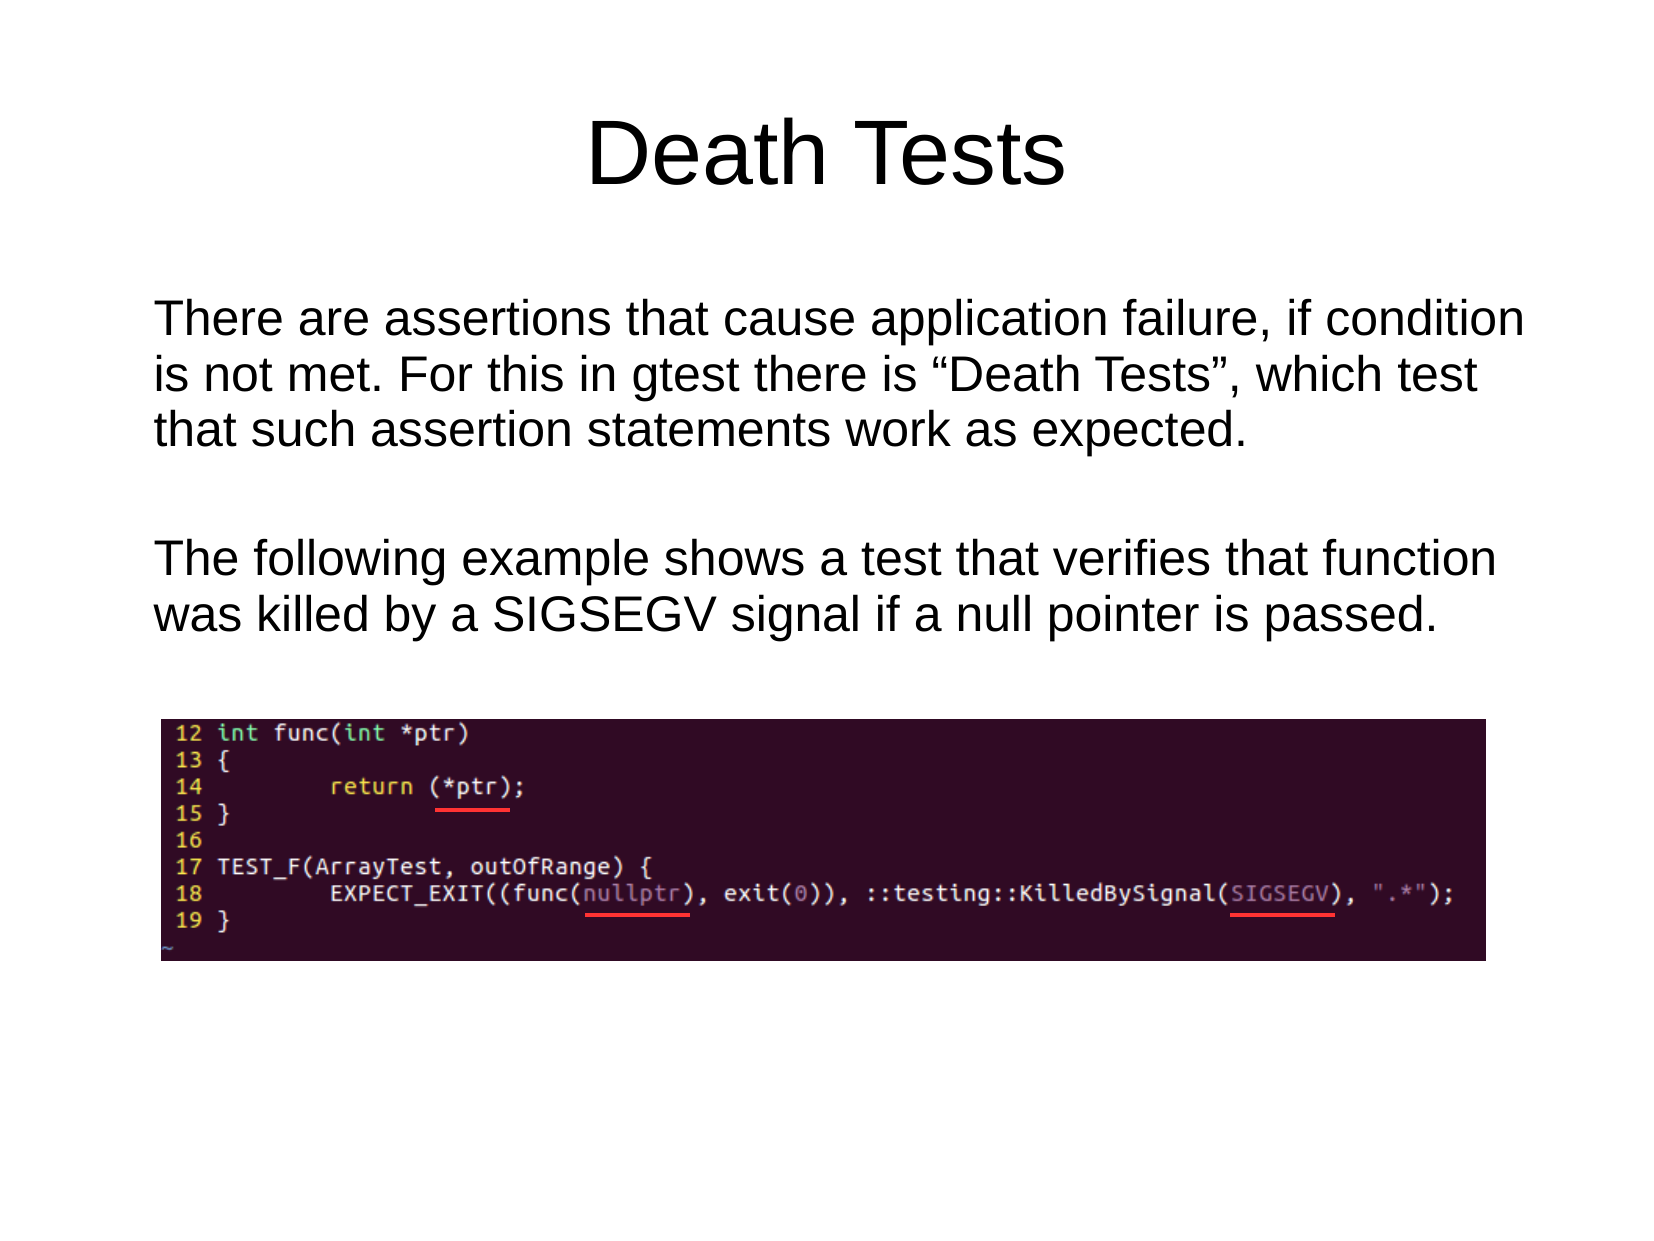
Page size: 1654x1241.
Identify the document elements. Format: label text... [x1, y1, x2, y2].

list There are assertions that cause application failure, if condition is not met. For this in gtest there is “Death Tests”, which test that such assertion statements work as expected. [82, 290, 1561, 511]
title Death Tests [82, 49, 1571, 257]
list The following example shows a test that verifies that function was killed by a SIGSEGV signal if a null pointer is passed. [82, 530, 1561, 751]
picture [161, 751, 1486, 961]
